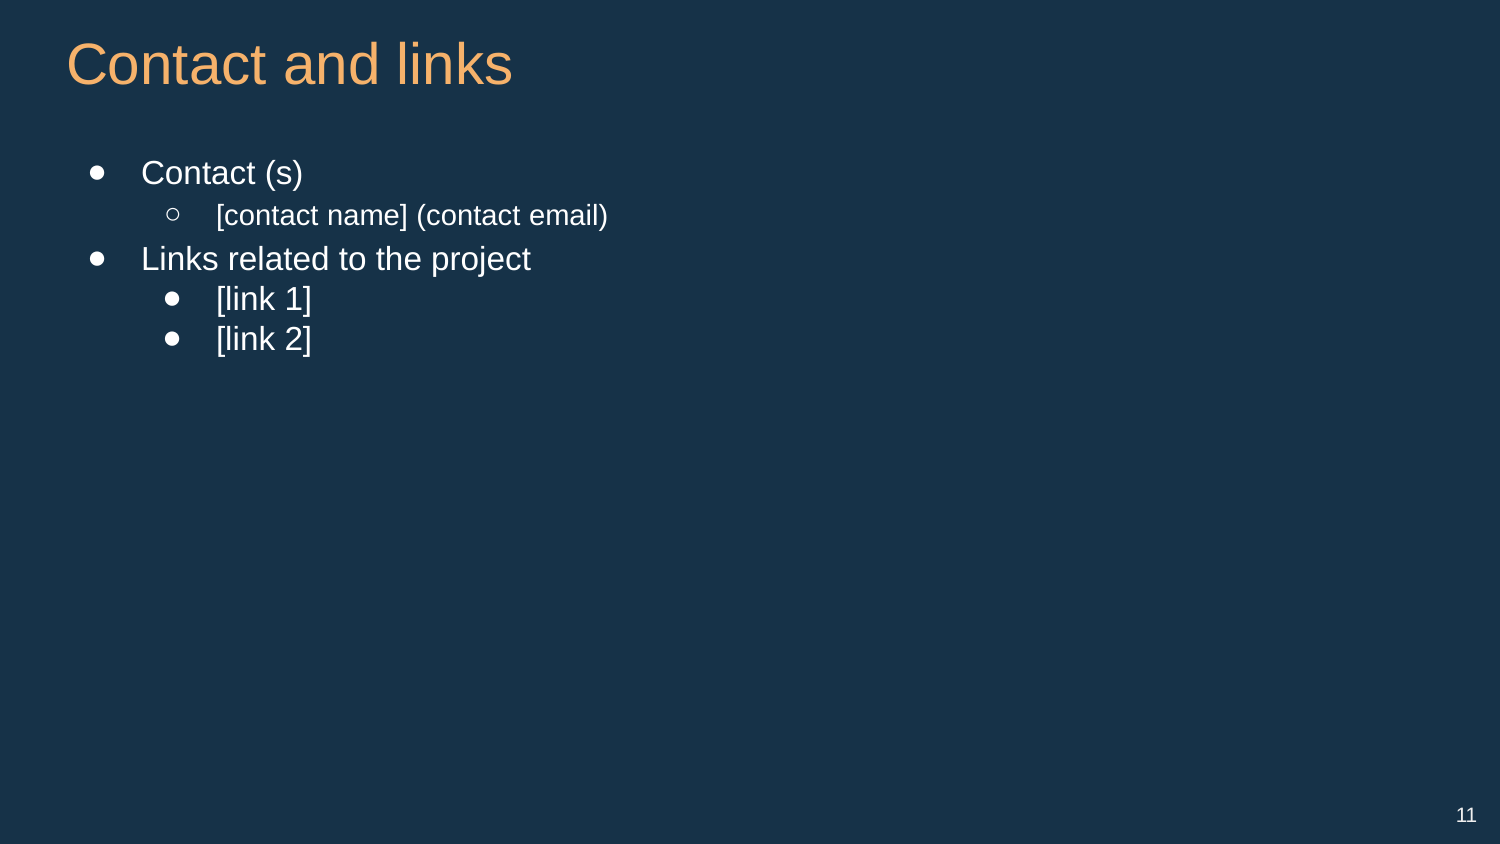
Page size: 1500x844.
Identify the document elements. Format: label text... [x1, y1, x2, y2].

slide_number 1 [1402, 777, 1493, 842]
list Contact (s) [contact name] (contact email) Links related to the project [link 1] [link 2] [51, 130, 1449, 778]
title Contact and links [51, 11, 1449, 106]
